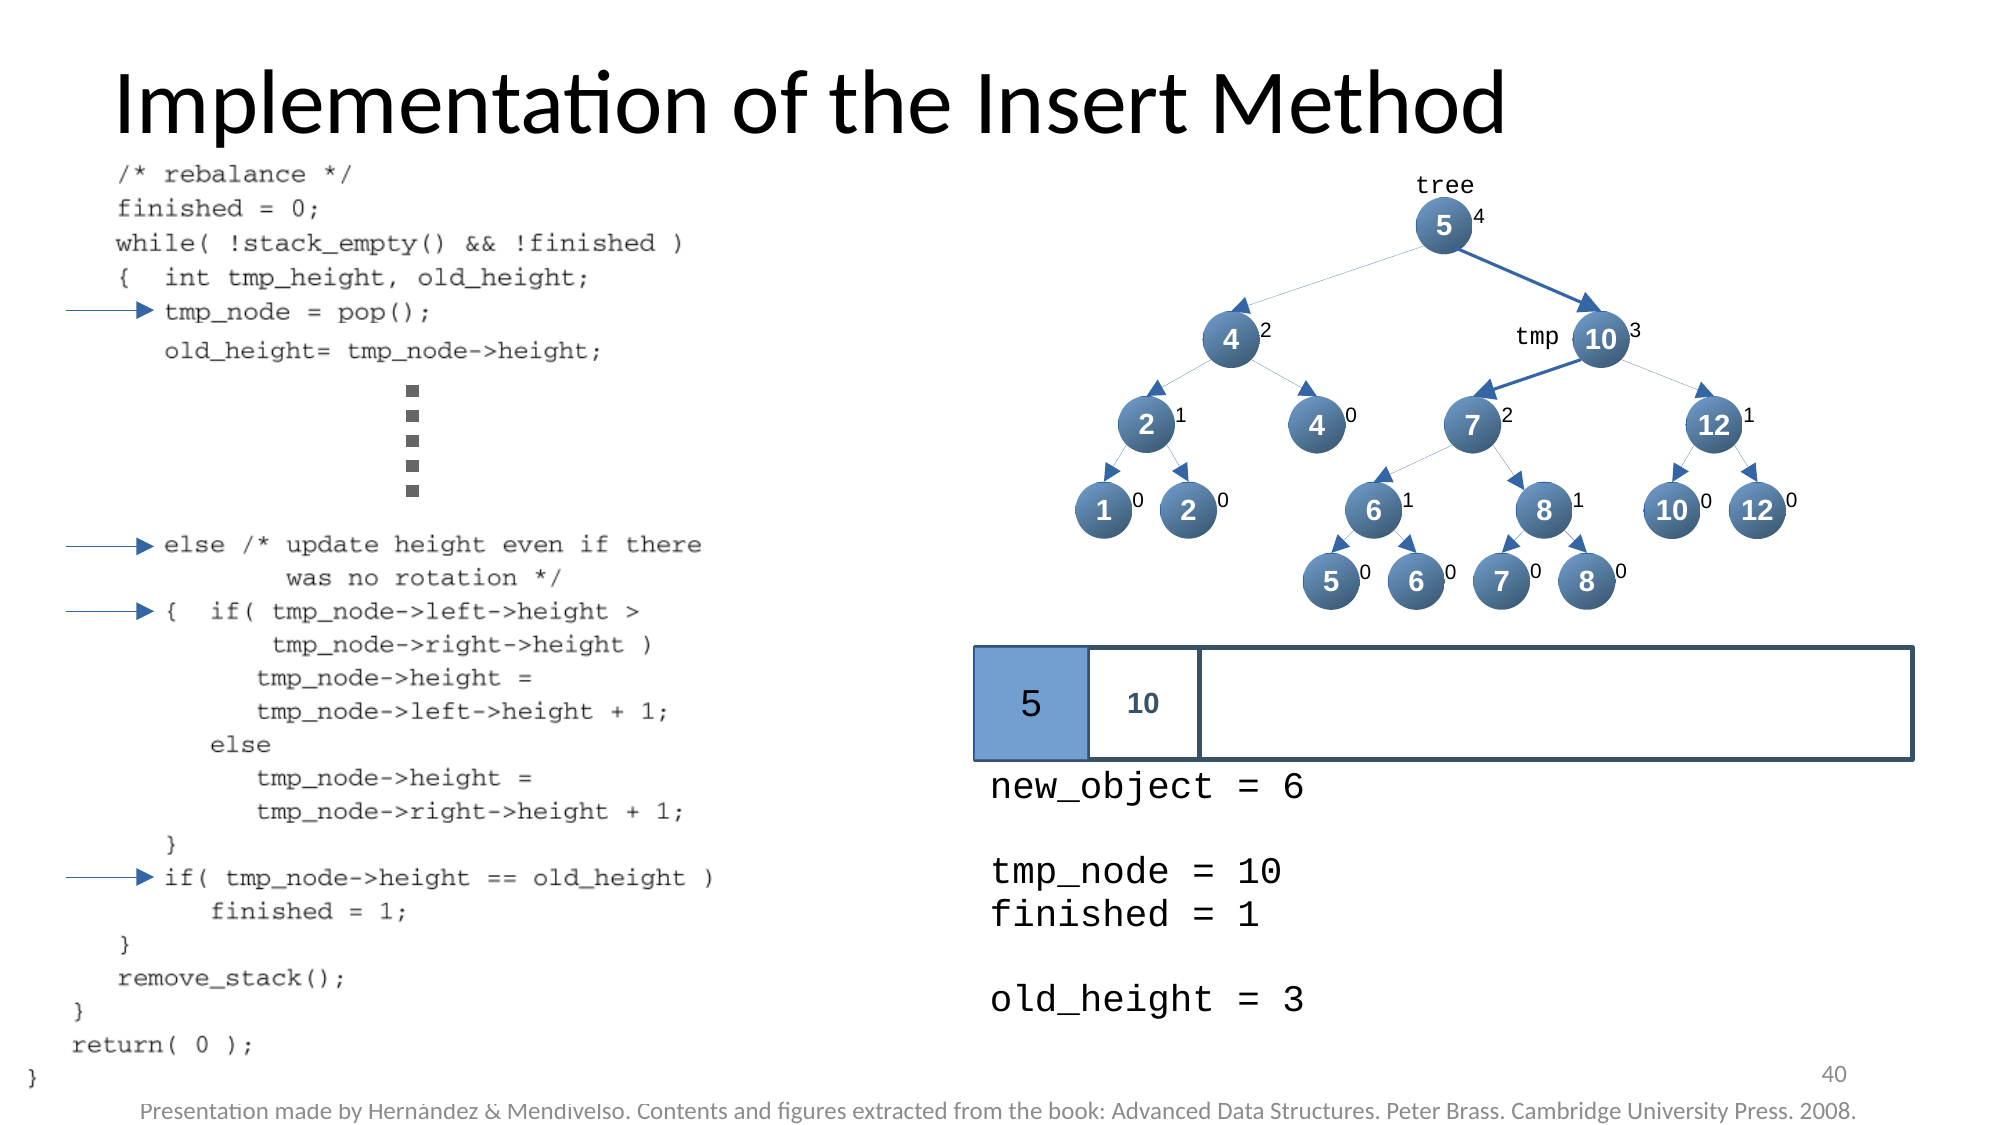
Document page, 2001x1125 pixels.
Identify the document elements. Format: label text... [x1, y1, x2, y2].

text_box 7 [1473, 552, 1530, 610]
text_box 0 [1217, 481, 1232, 520]
text_box 12 [1685, 396, 1743, 454]
text_box 1 [1743, 396, 1758, 435]
title Implementation of the Insert Method [113, 2, 1839, 152]
text_box 6 [1387, 552, 1444, 610]
text_box 2 [1118, 395, 1174, 453]
text_box 0 [1345, 395, 1360, 435]
text_box 2 [1160, 481, 1217, 539]
text_box 7 [1444, 396, 1501, 454]
text_box 0 [1530, 552, 1545, 591]
text_box 4 [1473, 197, 1488, 236]
text_box 2 [1260, 311, 1275, 350]
text_box Presentation made by Hernández & Mendivelso. Contents and figures extracted from the book: Advanced Data Structures. Peter Brass. Cambridge University Press. 2008. [0, 1100, 2000, 1119]
picture [108, 151, 822, 367]
text_box 1 [1402, 481, 1417, 520]
text_box 8 [1558, 552, 1615, 610]
text_box 10 [1088, 647, 1200, 760]
text_box 0 [1359, 552, 1374, 592]
text_box 0 [1615, 552, 1630, 591]
text_box tmp [1500, 316, 1575, 360]
text_box 10 [1643, 482, 1700, 539]
text_box 12 [1728, 482, 1785, 539]
text_box 1 [1572, 481, 1587, 520]
text_box 0 [1700, 482, 1715, 521]
text_box 10 [1572, 311, 1629, 368]
text_box 3 [1629, 311, 1644, 350]
text_box 5 [1415, 197, 1473, 255]
text_box 0 [1132, 481, 1147, 520]
text_box 5 [974, 647, 1088, 760]
text_box new_object = 6 tmp_node = 10 finished = 1 old_height = 3 [975, 759, 1913, 1030]
text_box 1 [1075, 481, 1132, 539]
text_box 4 [1288, 396, 1345, 454]
text_box tree [1400, 165, 1490, 209]
text_box 1 [1174, 395, 1190, 435]
text_box 4 [1202, 311, 1260, 368]
text_box 6 [1345, 481, 1402, 539]
text_box 8 [1515, 481, 1572, 539]
picture [15, 528, 713, 1104]
text_box 0 [1785, 481, 1801, 520]
text_box 5 [1302, 552, 1359, 610]
text_box 0 [1444, 552, 1460, 592]
text_box 2 [1501, 396, 1516, 435]
